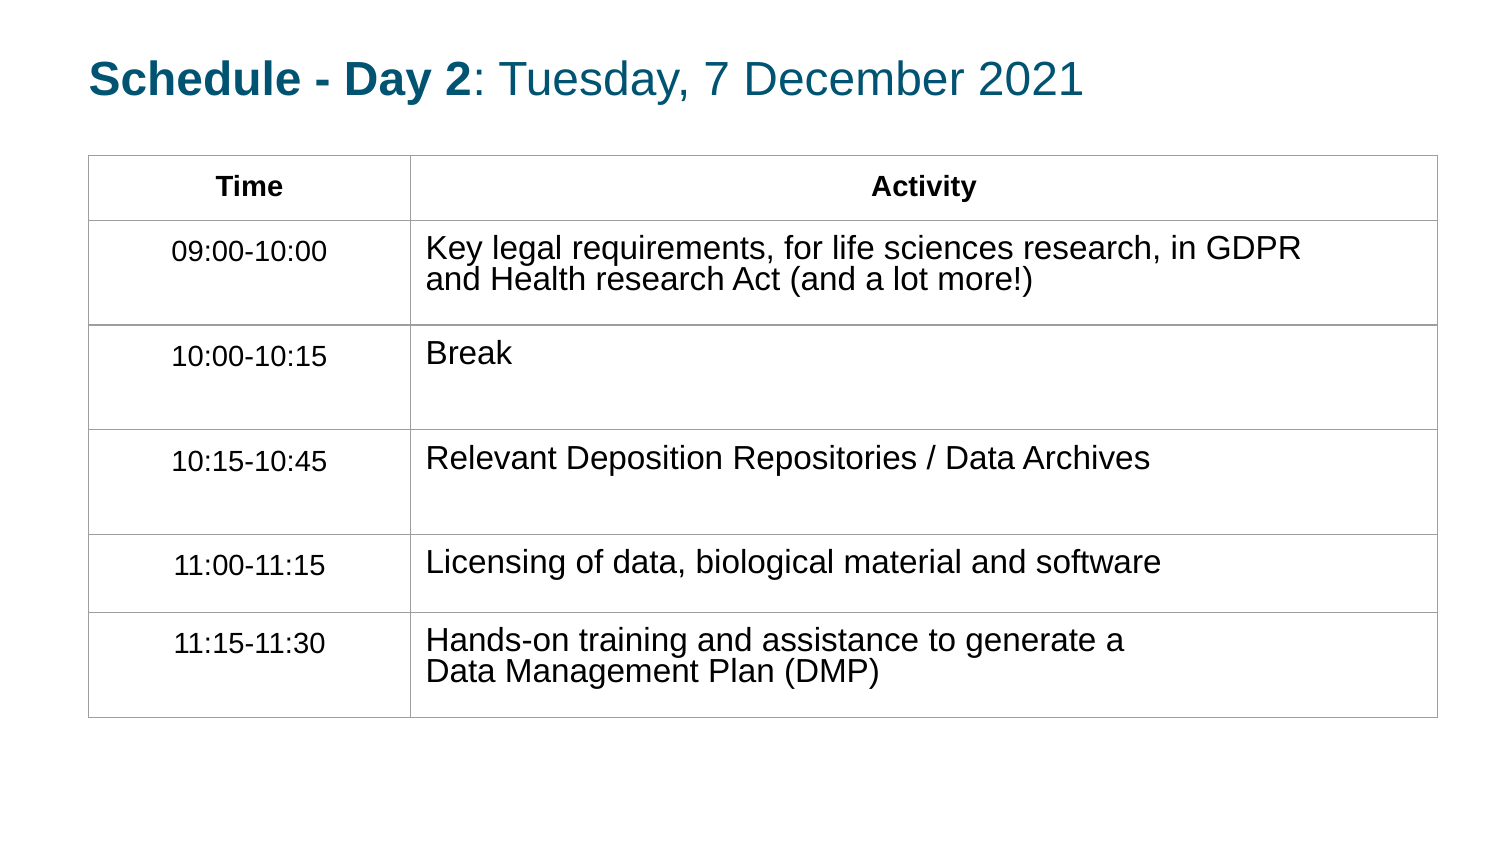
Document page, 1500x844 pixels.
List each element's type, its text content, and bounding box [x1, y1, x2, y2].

table_cell 11:15-11:30 [89, 613, 410, 717]
table_cell 09:00-10:00 [89, 221, 410, 324]
table_cell 11:00-11:15 [89, 535, 410, 612]
table_cell Key legal requirements, for life sciences research, in GDPR and Health research Act (and a lot more!) [411, 221, 1437, 324]
table_header Time [89, 156, 410, 220]
table_header Activity [411, 156, 1437, 220]
table_cell Relevant Deposition Repositories / Data Archives [411, 430, 1437, 534]
table_cell 10:00-10:15 [89, 326, 410, 429]
title Schedule - Day 2: Tuesday, 7 December 2021 [88, 47, 1426, 127]
table_cell 10:15-10:45 [89, 430, 410, 534]
table_cell Hands-on training and assistance to generate a Data Management Plan (DMP) [411, 613, 1437, 717]
table_cell Break [411, 326, 1437, 429]
table_cell Licensing of data, biological material and software [411, 535, 1437, 612]
